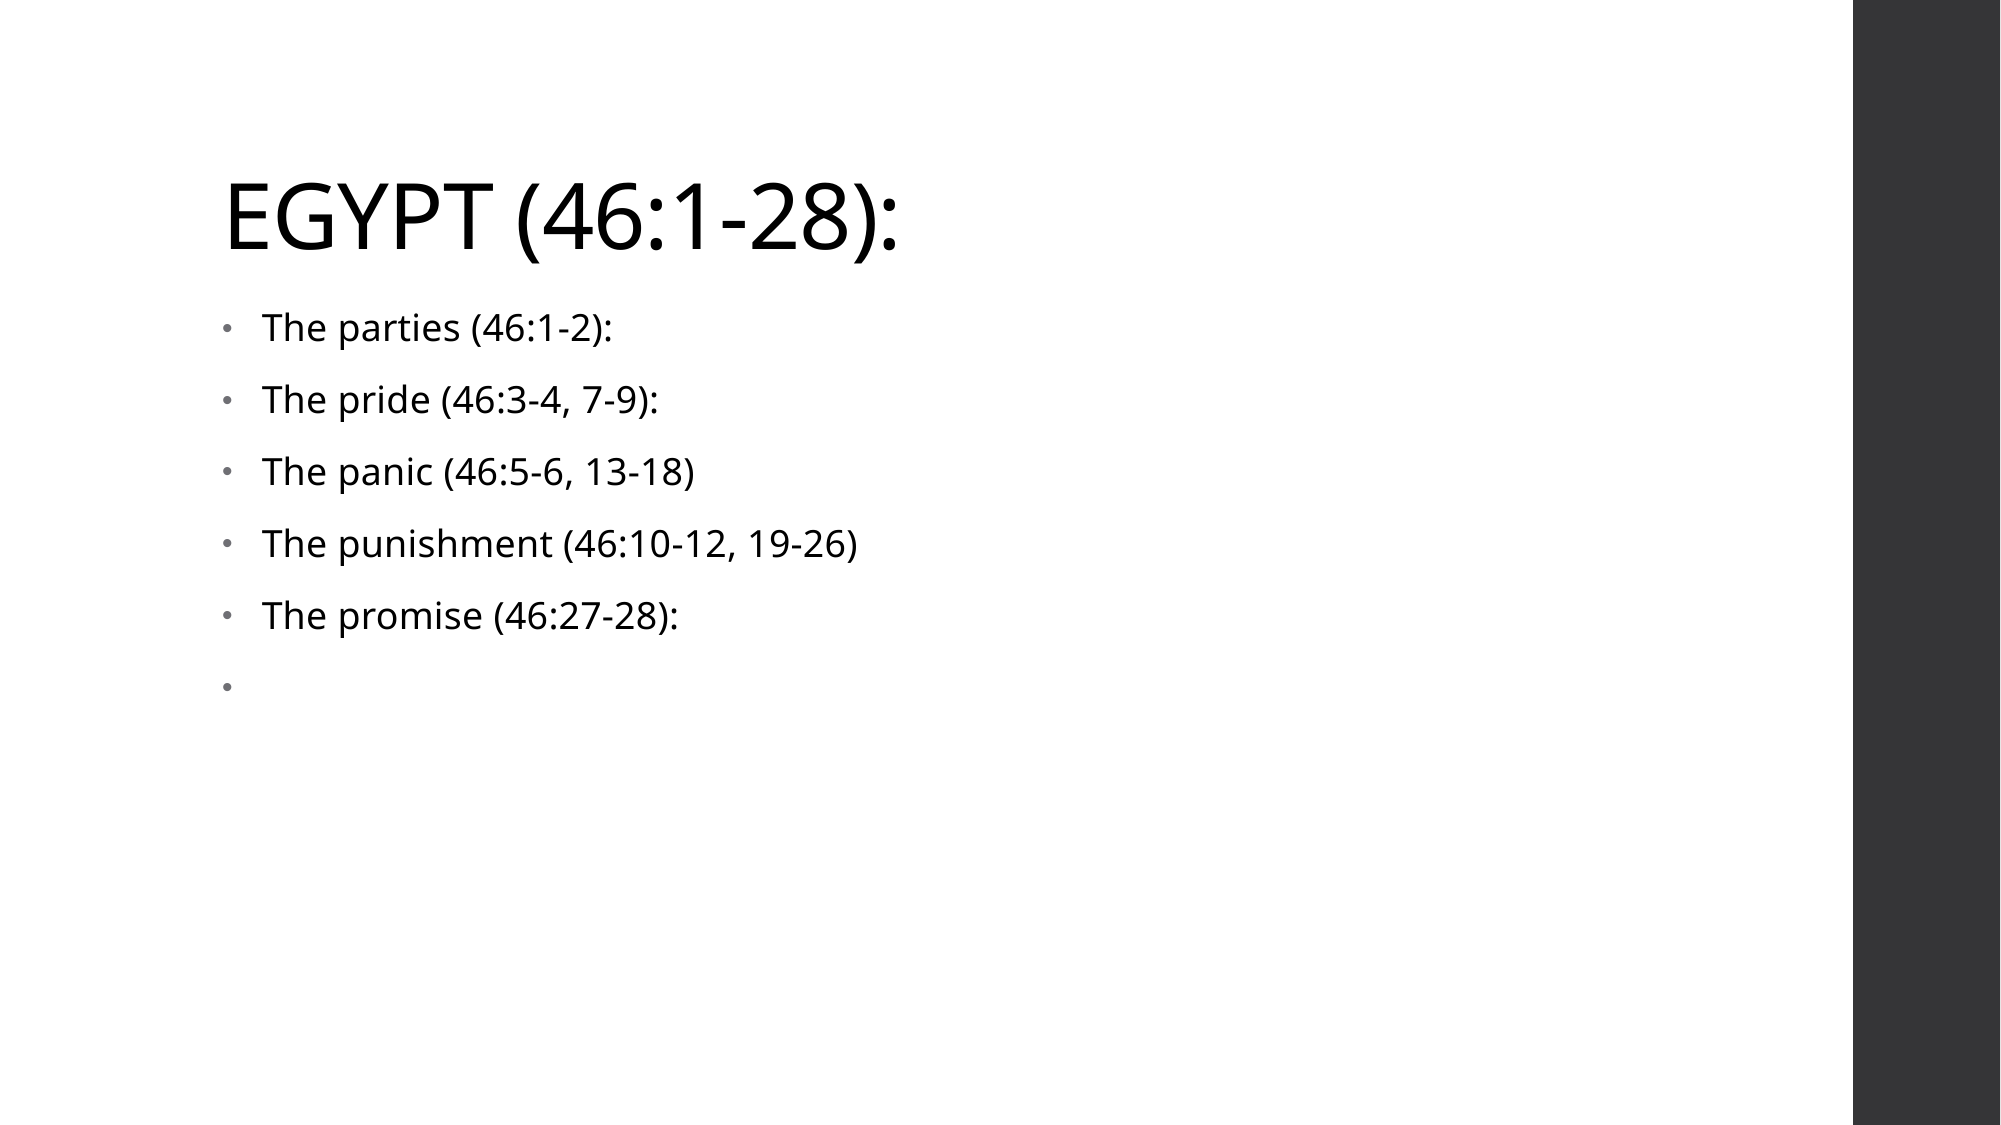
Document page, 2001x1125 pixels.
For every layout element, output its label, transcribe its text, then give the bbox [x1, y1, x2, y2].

title EGYPT (46:1-28): [206, 60, 1797, 278]
list The parties (46:1-2): The pride (46:3-4, 7-9): The panic (46:5-6, 13-18) The punishment (46:10-12, 19-26) The promise (46:27-28): [206, 299, 1617, 1014]
